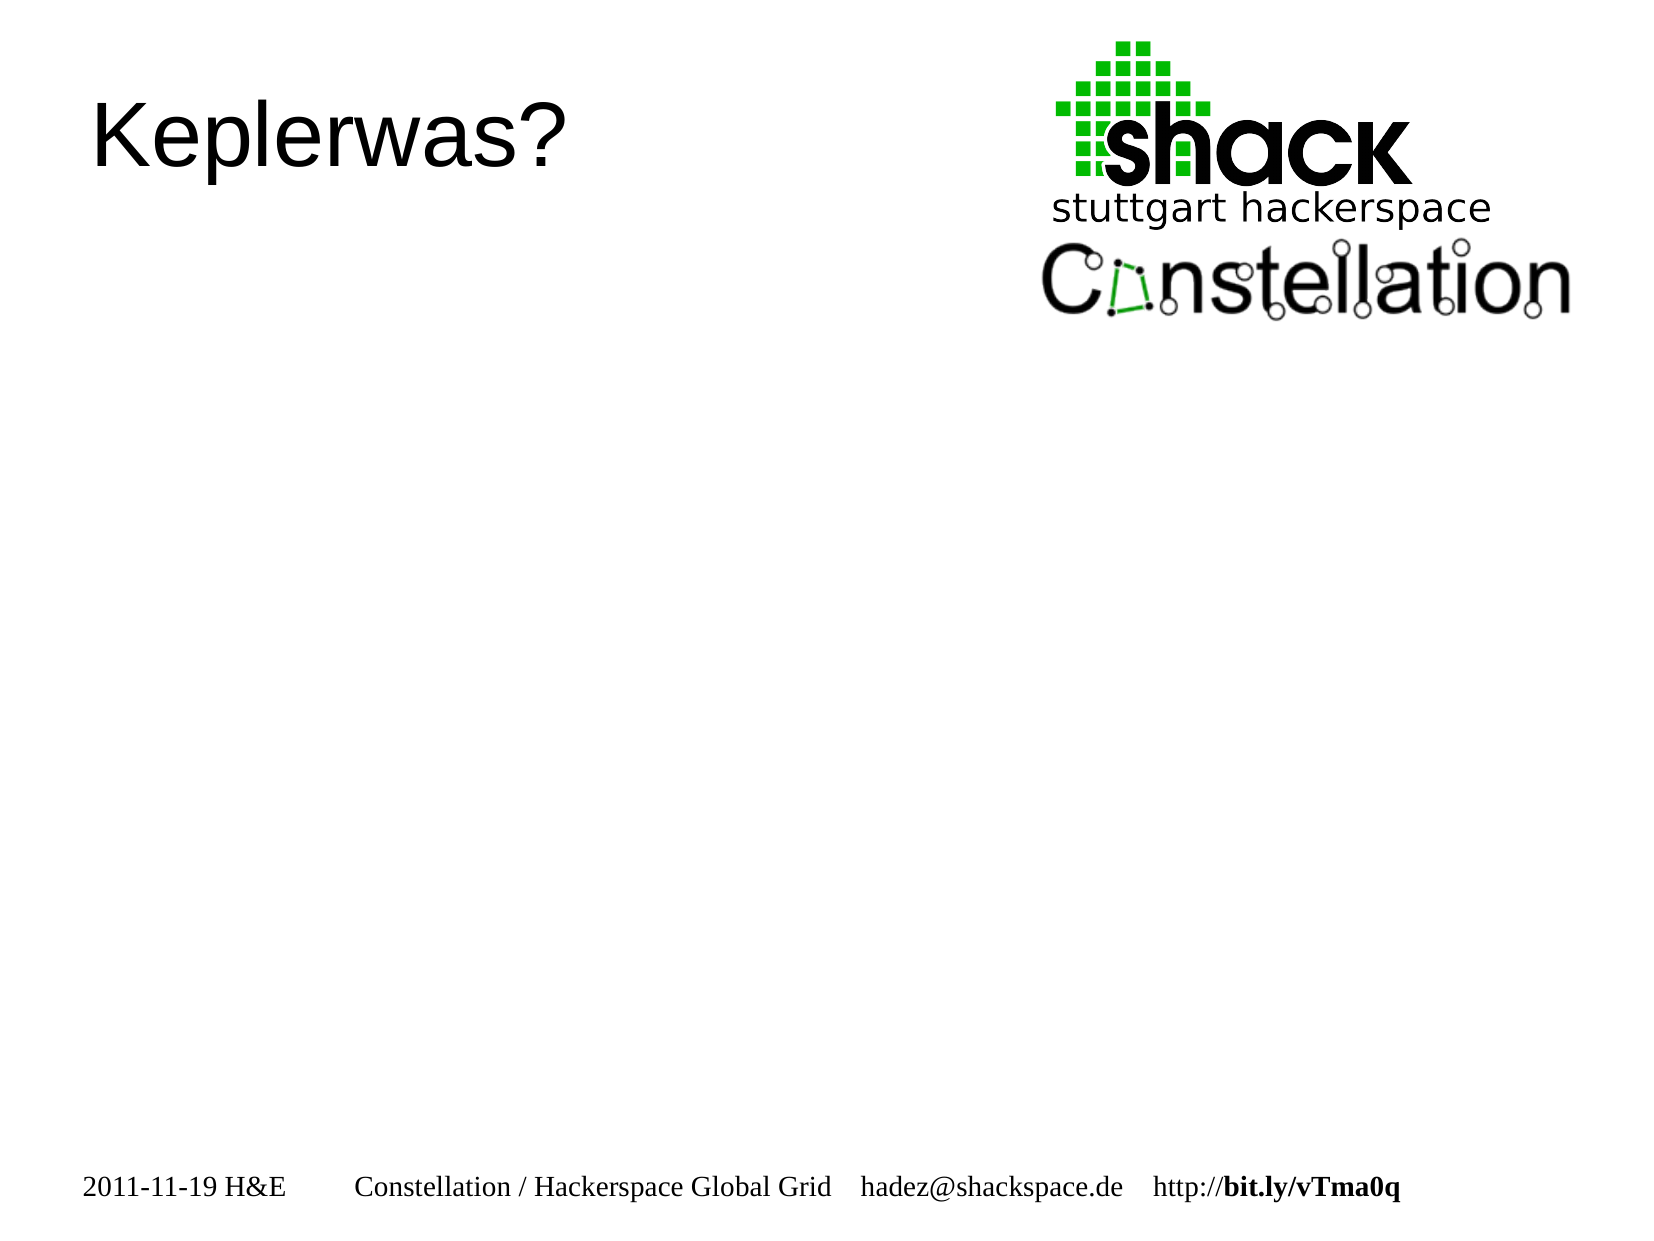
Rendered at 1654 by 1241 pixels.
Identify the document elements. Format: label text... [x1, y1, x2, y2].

picture [1028, 34, 1586, 325]
title Keplerwas? [90, 30, 1029, 241]
